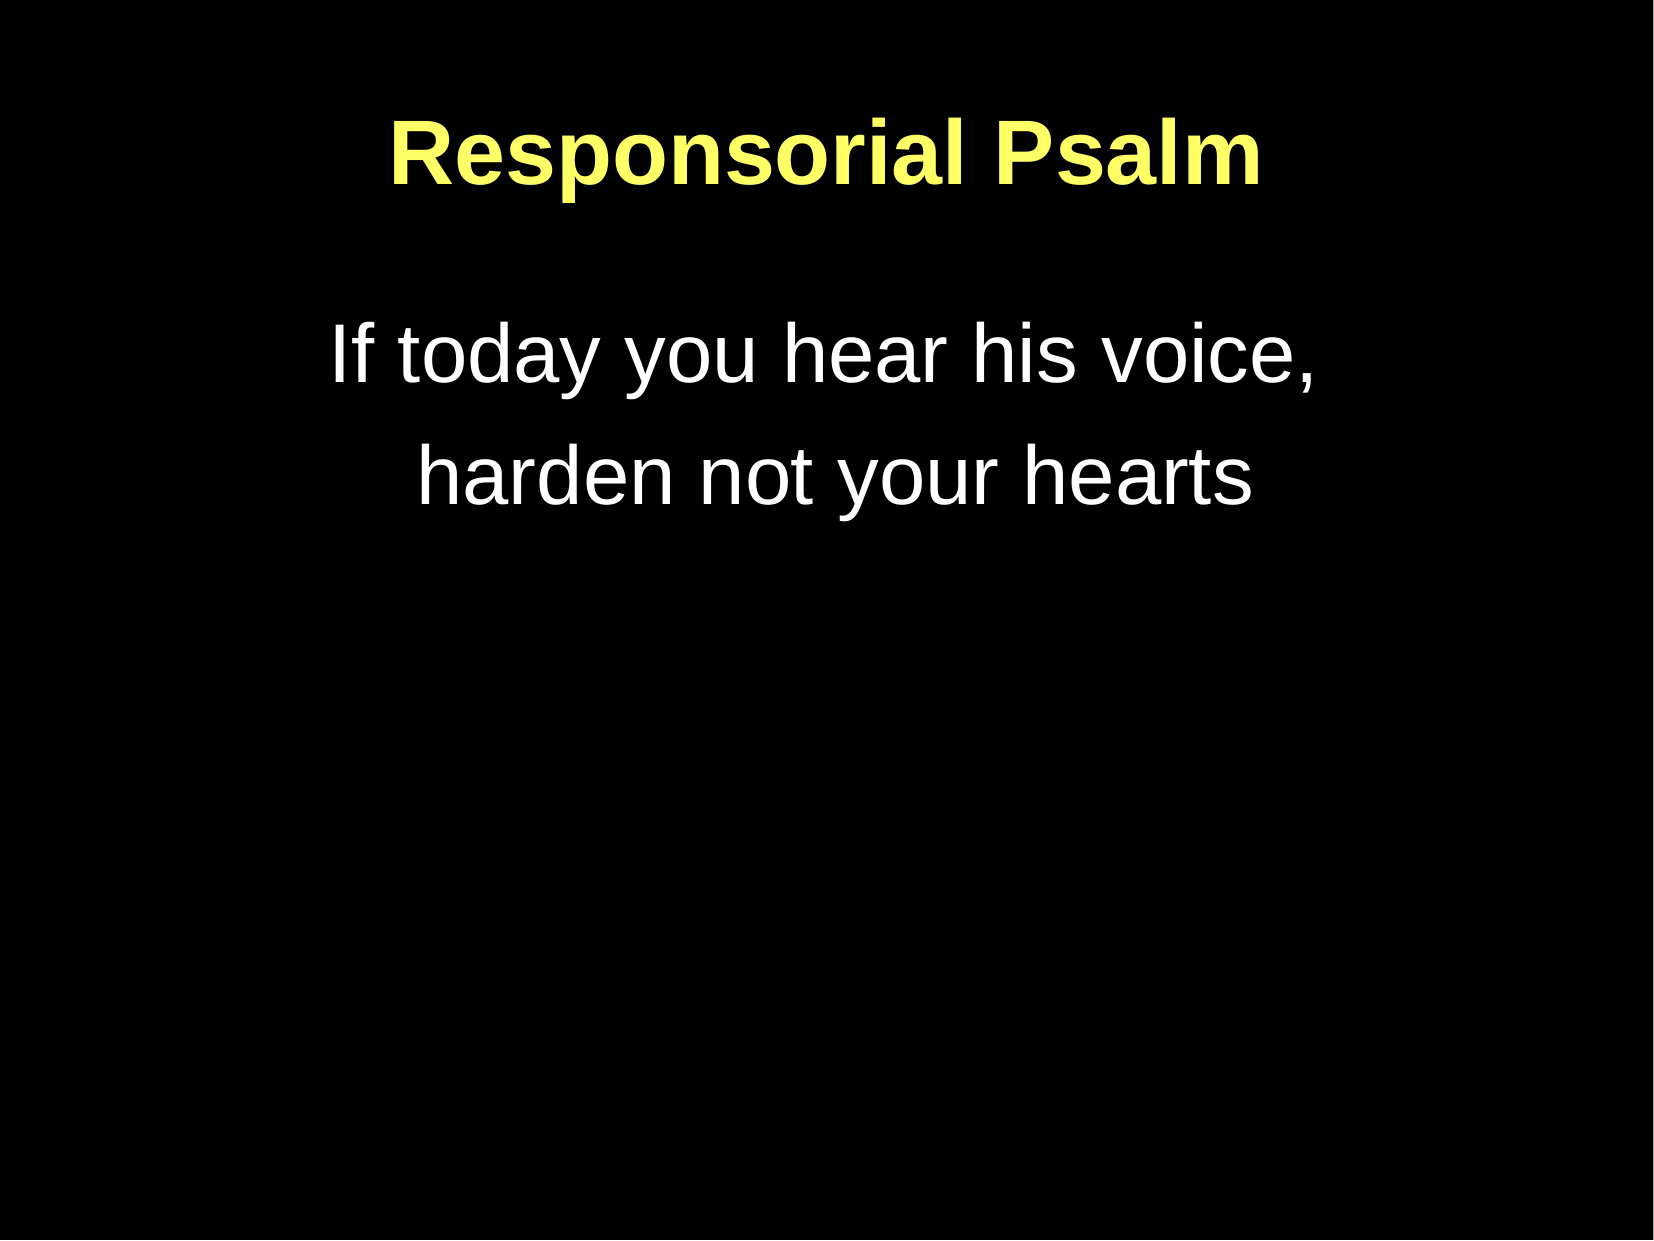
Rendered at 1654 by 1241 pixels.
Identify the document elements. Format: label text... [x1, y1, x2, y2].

list If today you hear his voice, harden not your hearts [0, 307, 1654, 1229]
title Responsorial Psalm [82, 49, 1571, 257]
